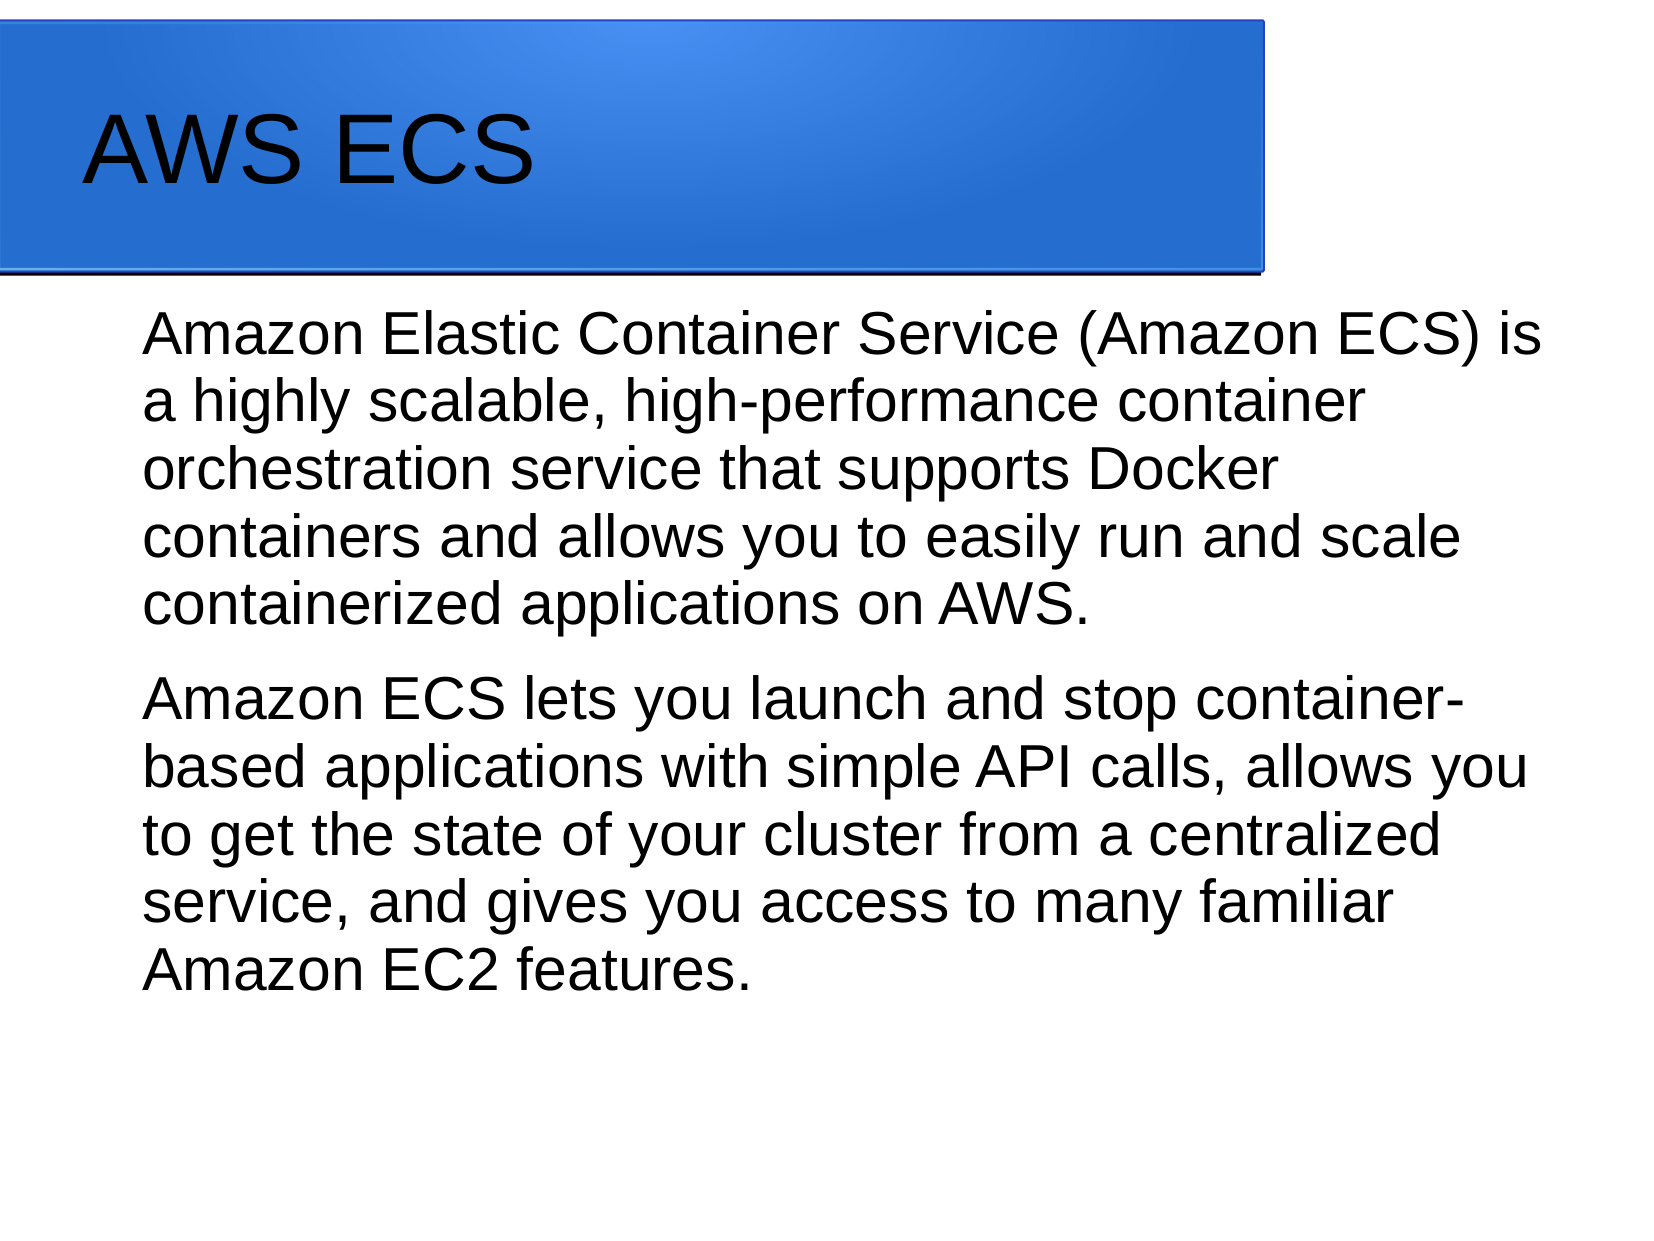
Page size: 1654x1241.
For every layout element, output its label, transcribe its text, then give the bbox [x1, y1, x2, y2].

title AWS ECS [82, 47, 1235, 252]
list Amazon Elastic Container Service (Amazon ECS) is a highly scalable, high-performance container orchestration service that supports Docker containers and allows you to easily run and scale containerized applications on AWS. Amazon ECS lets you launch and stop container-based applications with simple API calls, allows you to get the state of your cluster from a centralized service, and gives you access to many familiar Amazon EC2 features. [82, 299, 1571, 1019]
